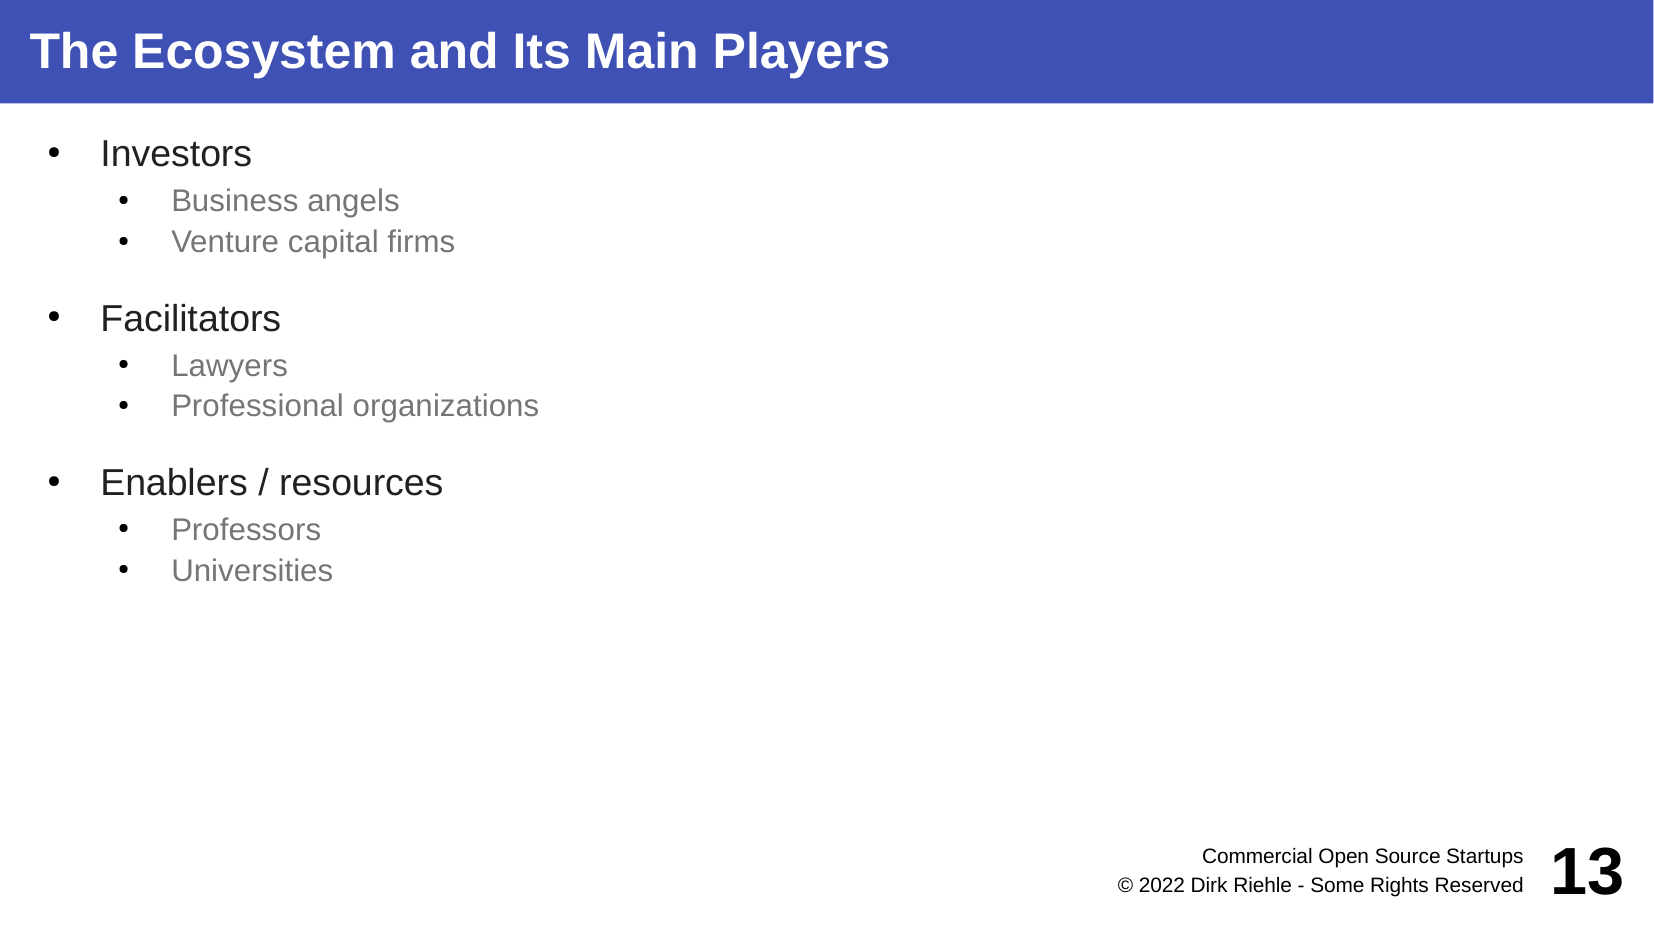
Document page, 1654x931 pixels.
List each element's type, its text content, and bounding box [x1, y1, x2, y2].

title The Ecosystem and Its Main Players [0, 0, 1654, 104]
list Investors Business angels Venture capital firms Facilitators Lawyers Professional organizations Enablers / resources Professors Universities [29, 132, 1625, 813]
